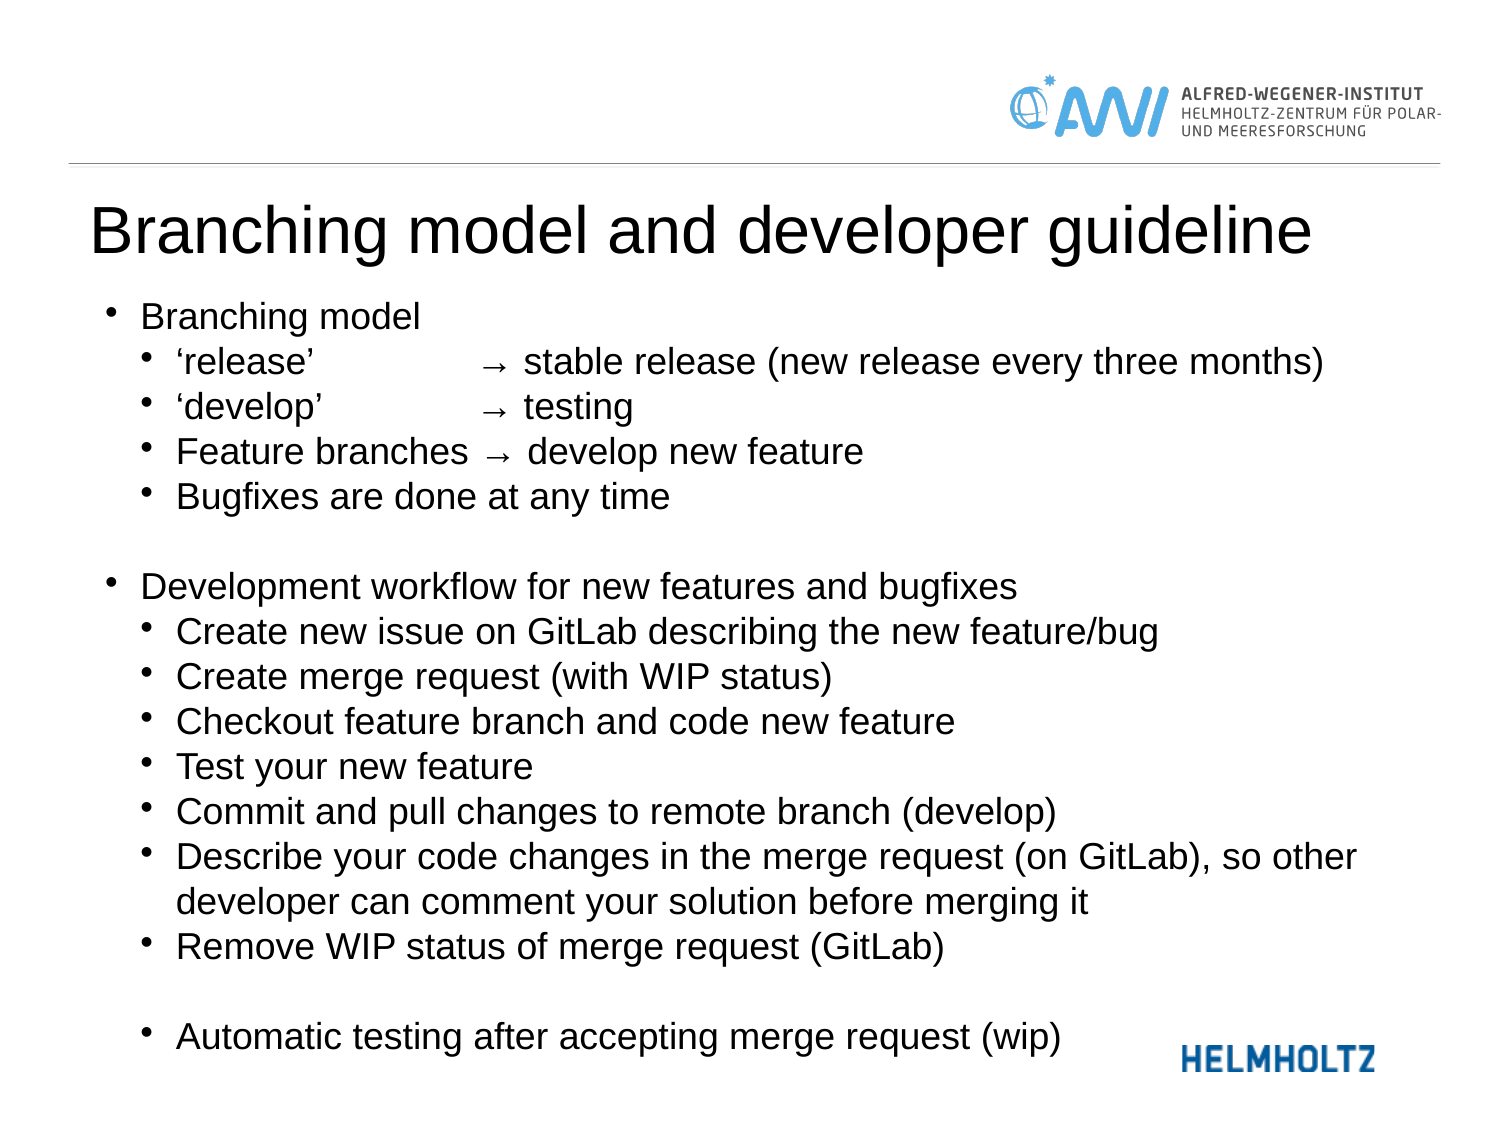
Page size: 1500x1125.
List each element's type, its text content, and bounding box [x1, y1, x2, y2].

text_box Branching model and developer guideline [75, 179, 1440, 269]
picture [1010, 74, 1441, 137]
text_box Branching model ‘release’ → stable release (new release every three months) ‘develop’ → testing Feature branches → develop new feature Bugfixes are done at any time Development workflow for new features and bugfixes Create new issue on GitLab describing the new feature/bug Create merge request (with WIP status) Checkout feature branch and code new feature Test your new feature Commit and pull changes to remote branch (develop) Describe your code changes in the merge request (on GitLab), so other developer can comment your solution before merging it Remove WIP status of merge request (GitLab) Automatic testing after accepting merge request (wip) [90, 285, 1380, 1096]
